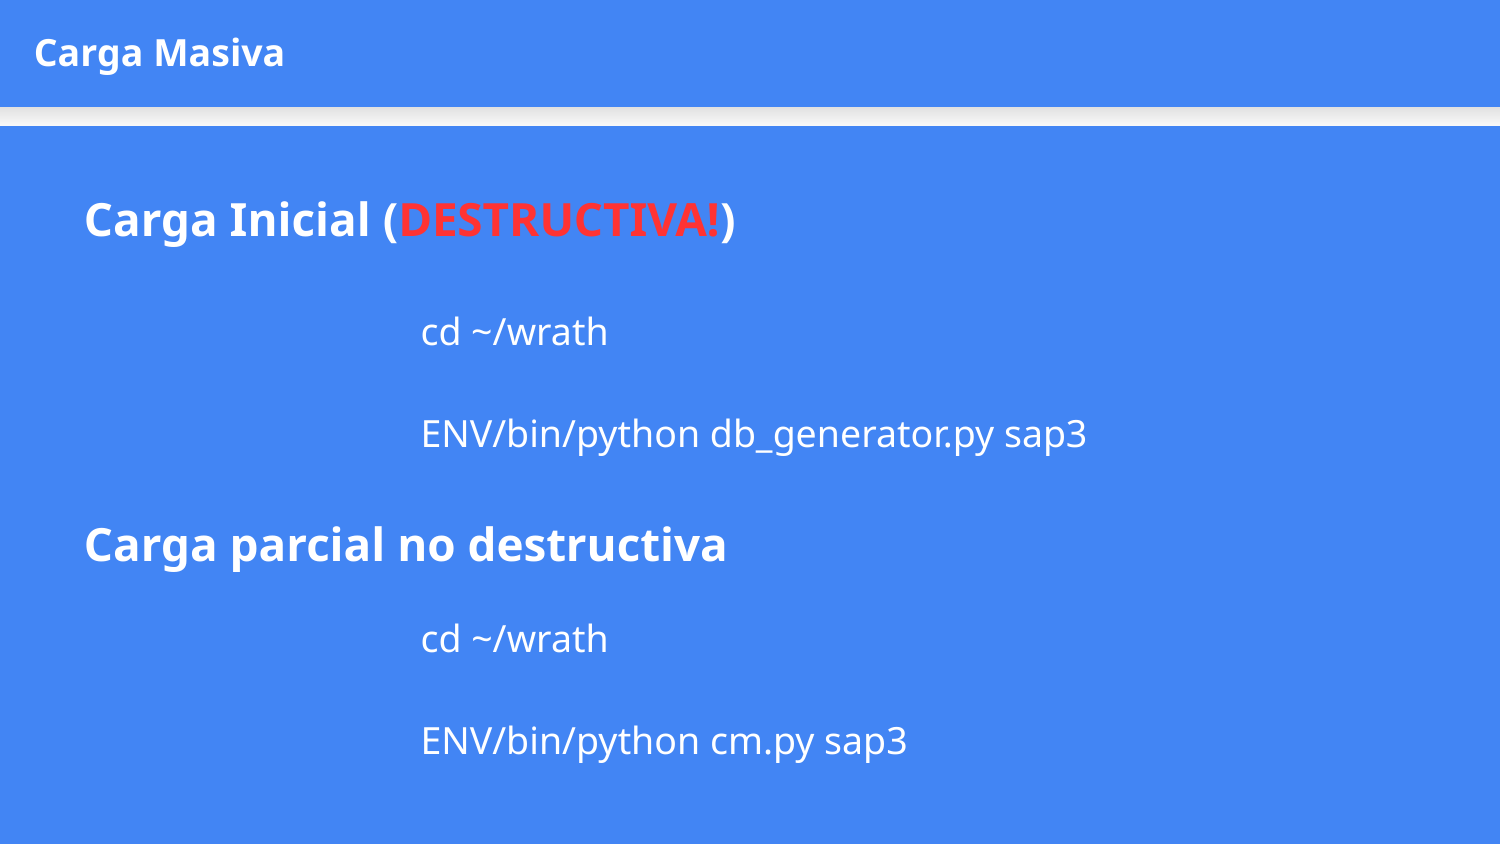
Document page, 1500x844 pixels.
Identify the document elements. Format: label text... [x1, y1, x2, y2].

text_box Carga parcial no destructiva [69, 504, 1091, 594]
text_box cd ~/wrath ENV/bin/python db_generator.py sap3 [405, 298, 1427, 466]
text_box cd ~/wrath ENV/bin/python cm.py sap3 [405, 605, 1427, 765]
title Carga Masiva [33, 2, 1482, 102]
text_box Carga Inicial (DESTRUCTIVA!) [69, 180, 1090, 274]
